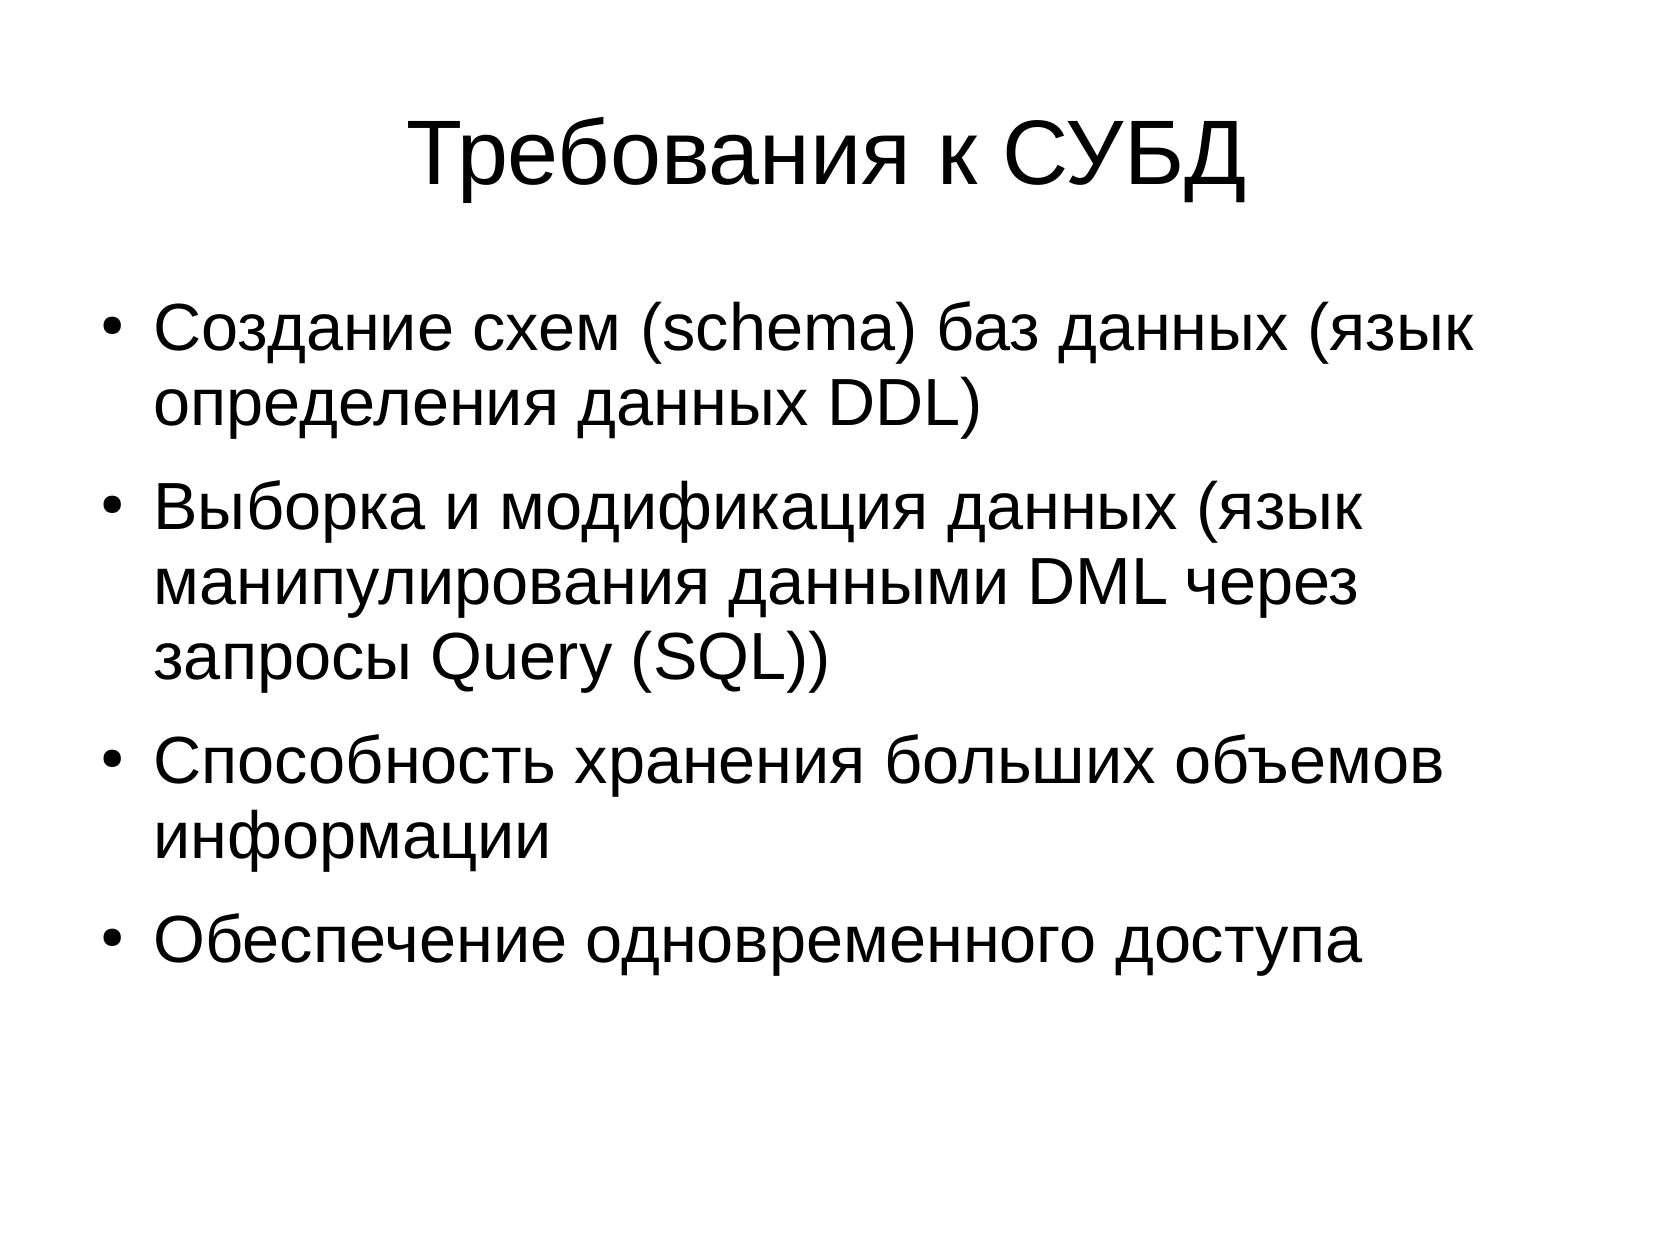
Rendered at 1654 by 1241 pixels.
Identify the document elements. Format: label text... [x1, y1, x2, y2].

list Создание схем (schema) баз данных (язык определения данных DDL) Выборка и модификация данных (язык манипулирования данными DML через запросы Query (SQL)) Способность хранения больших объемов информации Обеспечение одновременного доступа [82, 290, 1571, 1010]
title Требования к СУБД [82, 49, 1571, 257]
